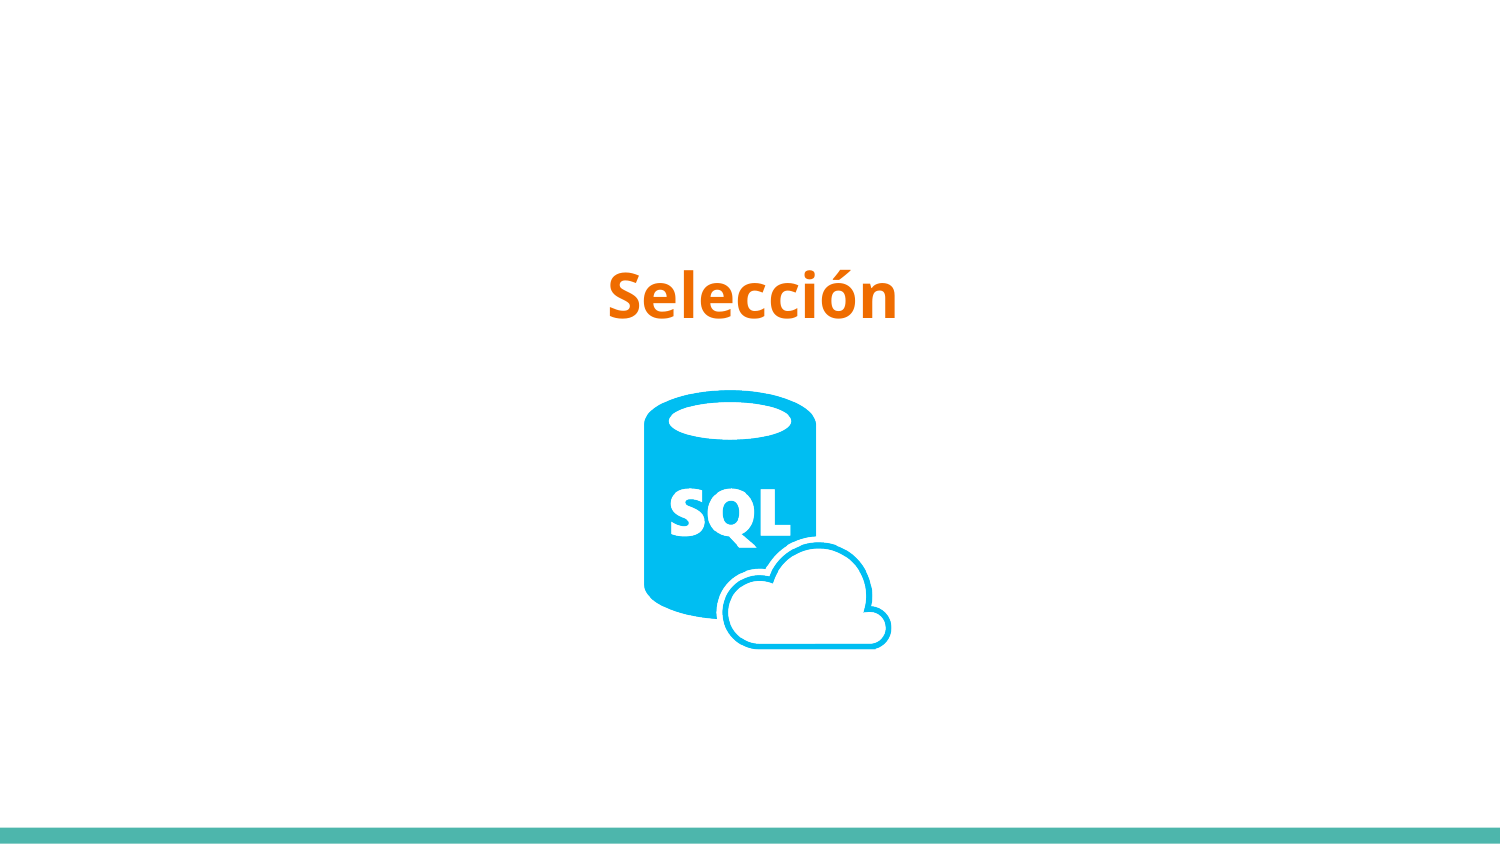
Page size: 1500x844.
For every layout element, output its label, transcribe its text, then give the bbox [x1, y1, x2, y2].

title Selección [55, 236, 1453, 353]
picture [637, 389, 898, 650]
picture [729, 549, 885, 643]
